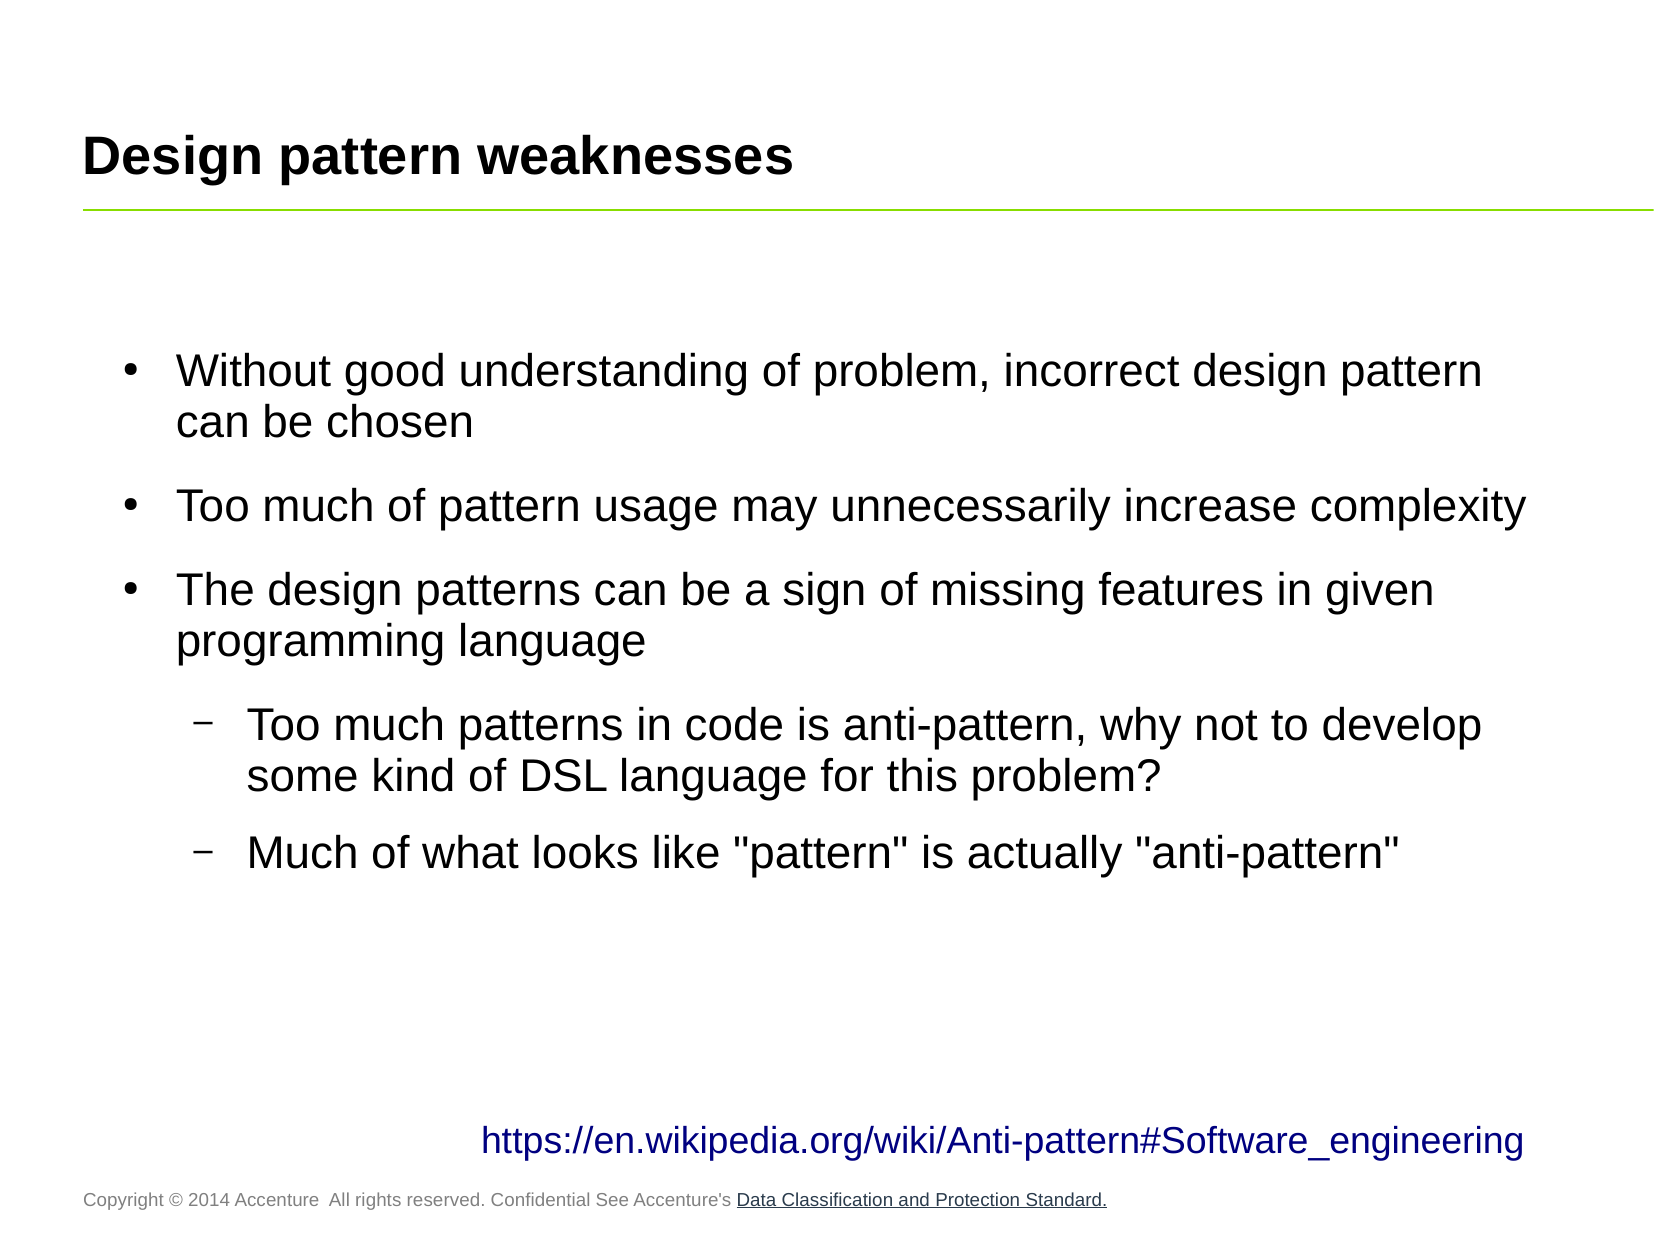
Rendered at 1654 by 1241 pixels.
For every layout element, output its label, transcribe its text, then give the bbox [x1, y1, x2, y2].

title Design pattern weaknesses [82, 100, 1571, 211]
list Without good understanding of problem, incorrect design pattern can be chosen Too much of pattern usage may unnecessarily increase complexity The design patterns can be a sign of missing features in given programming language Too much patterns in code is anti-pattern, why not to develop some kind of DSL language for this problem? Much of what looks like "pattern" is actually "anti-pattern" [105, 345, 1568, 1241]
text_box https://en.wikipedia.org/wiki/Anti-pattern#Software_engineering [410, 1119, 1620, 1191]
